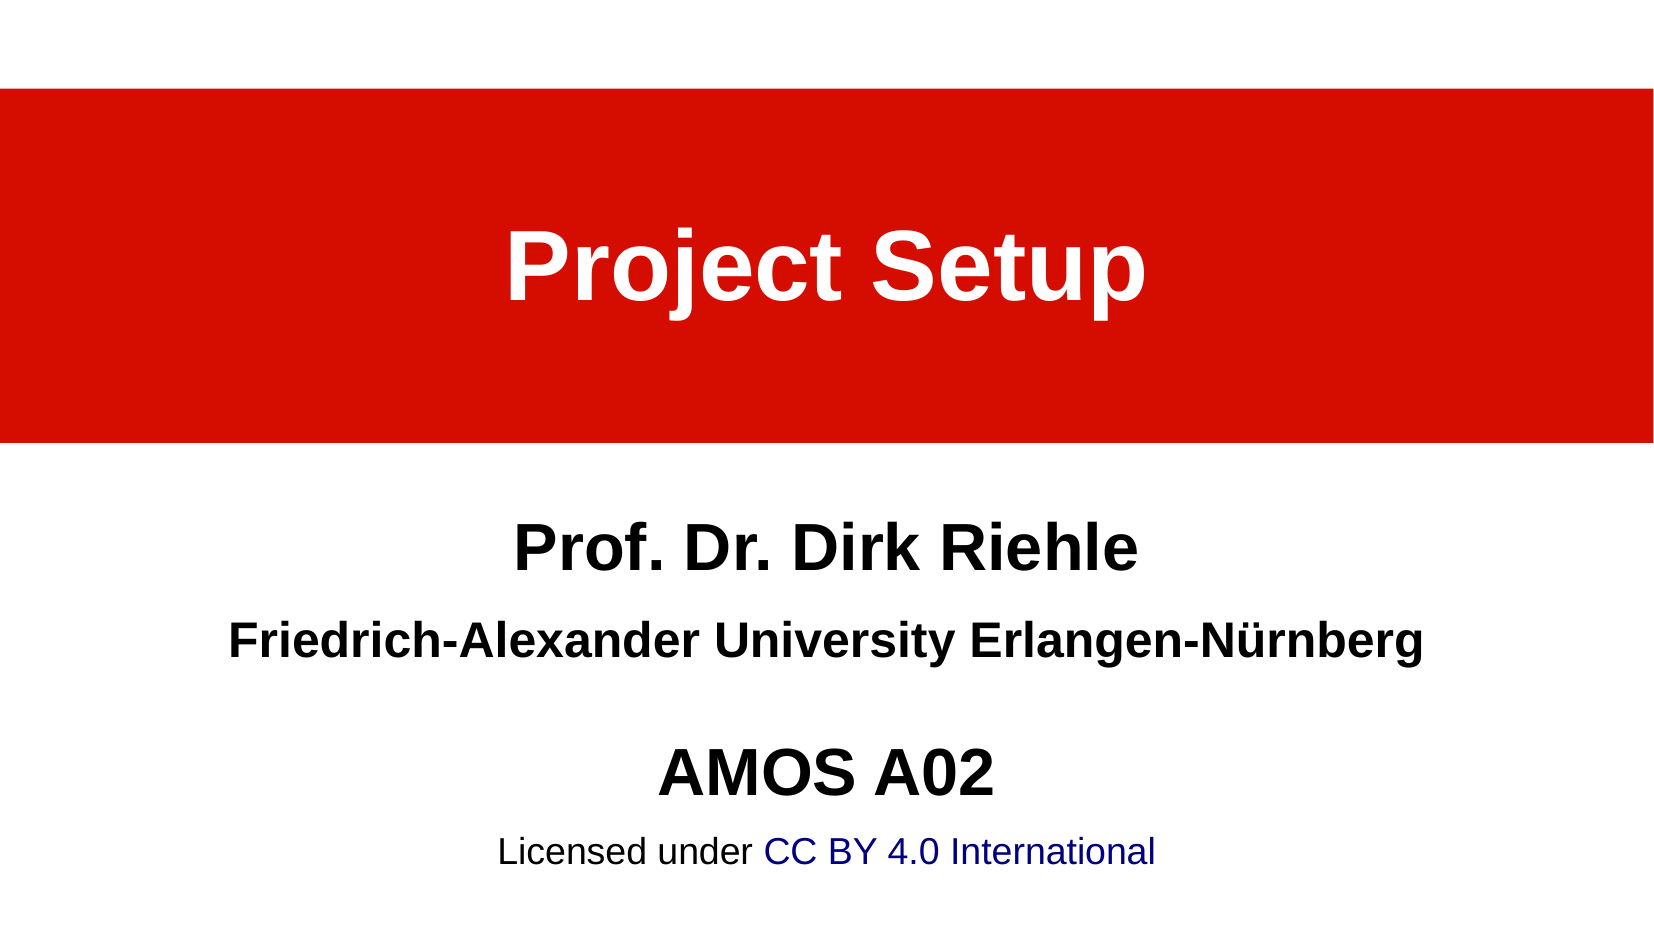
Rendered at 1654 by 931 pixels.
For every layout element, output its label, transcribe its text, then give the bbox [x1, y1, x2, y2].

title Project Setup [0, 88, 1654, 443]
subtitle Prof. Dr. Dirk Riehle Friedrich-Alexander University Erlangen-Nürnberg AMOS A02 Licensed under CC BY 4.0 International [29, 472, 1625, 886]
